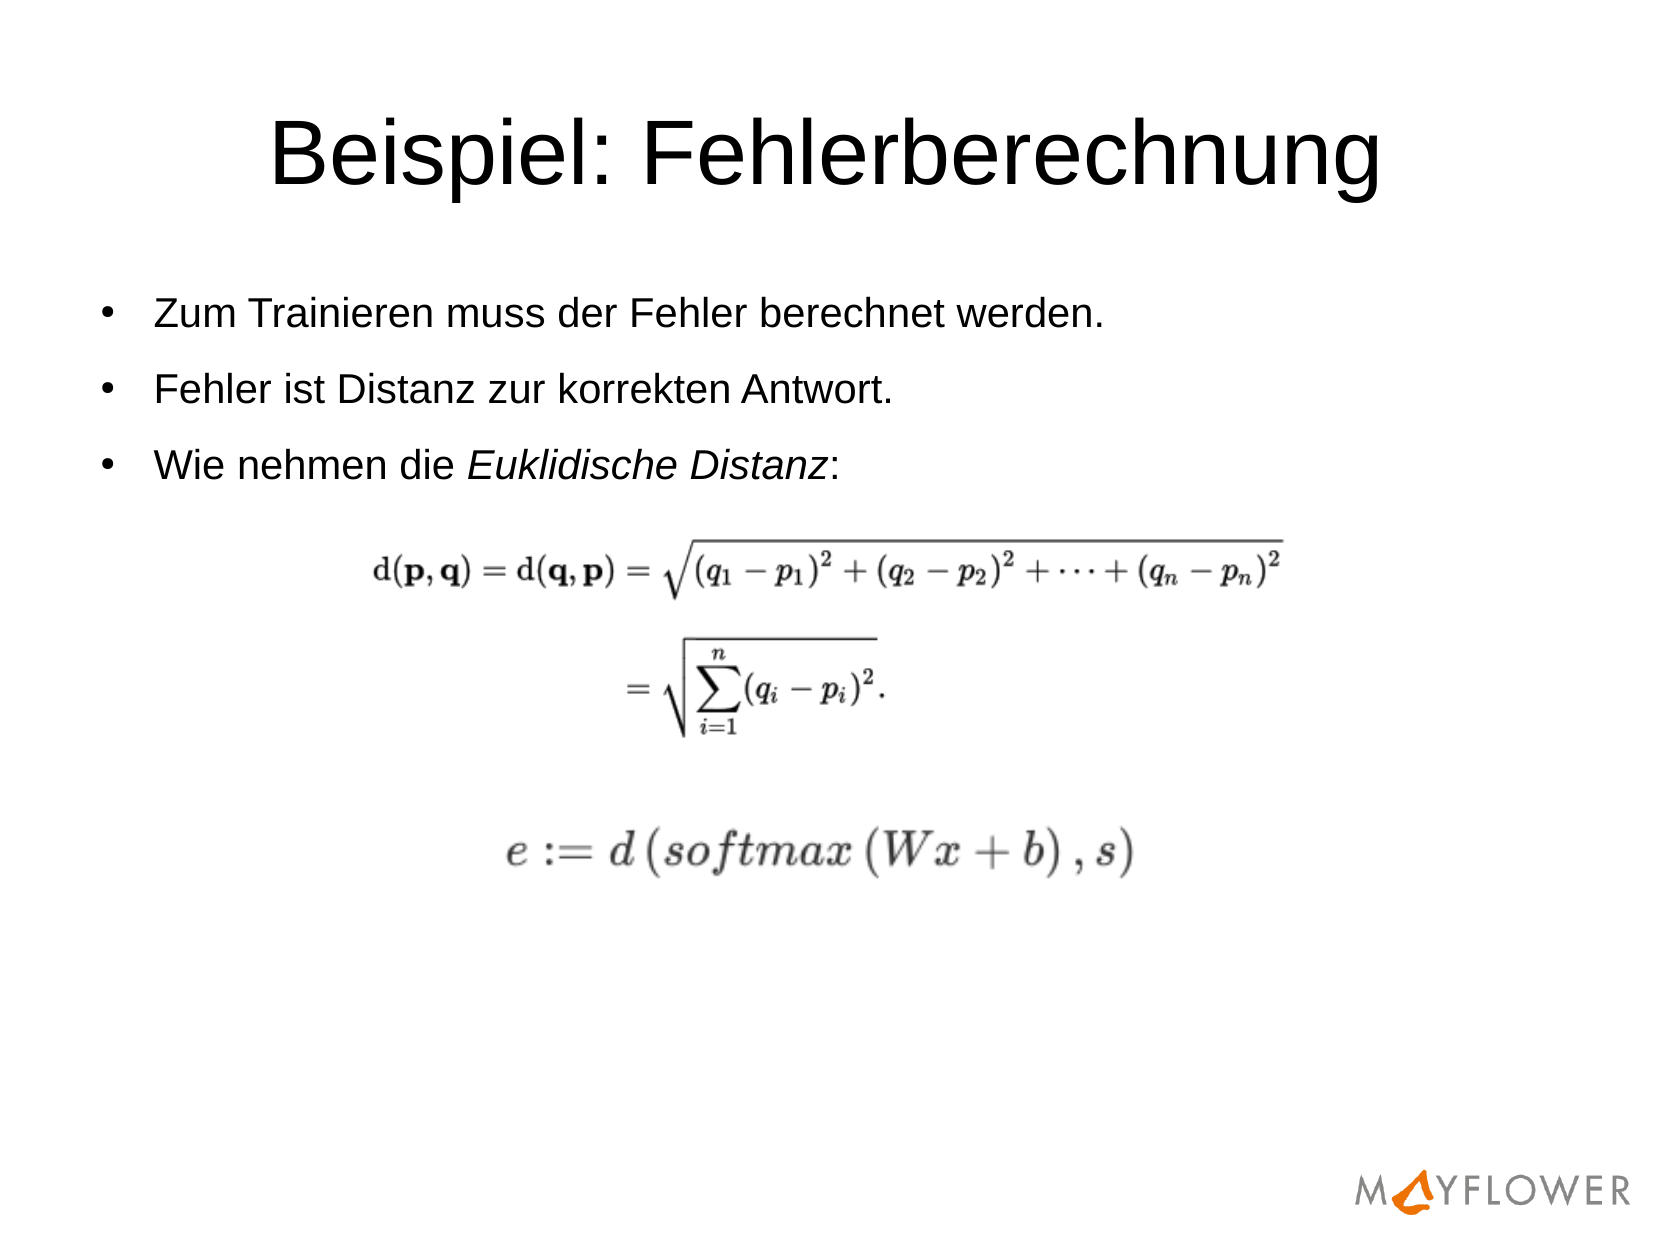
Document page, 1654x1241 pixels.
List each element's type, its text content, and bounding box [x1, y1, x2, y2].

picture [368, 535, 1289, 741]
title Beispiel: Fehlerberechnung [82, 49, 1571, 257]
list Zum Trainieren muss der Fehler berechnet werden. Fehler ist Distanz zur korrekten Antwort. Wie nehmen die Euklidische Distanz: [82, 290, 1571, 792]
picture [487, 805, 1164, 898]
picture [1355, 1169, 1630, 1215]
